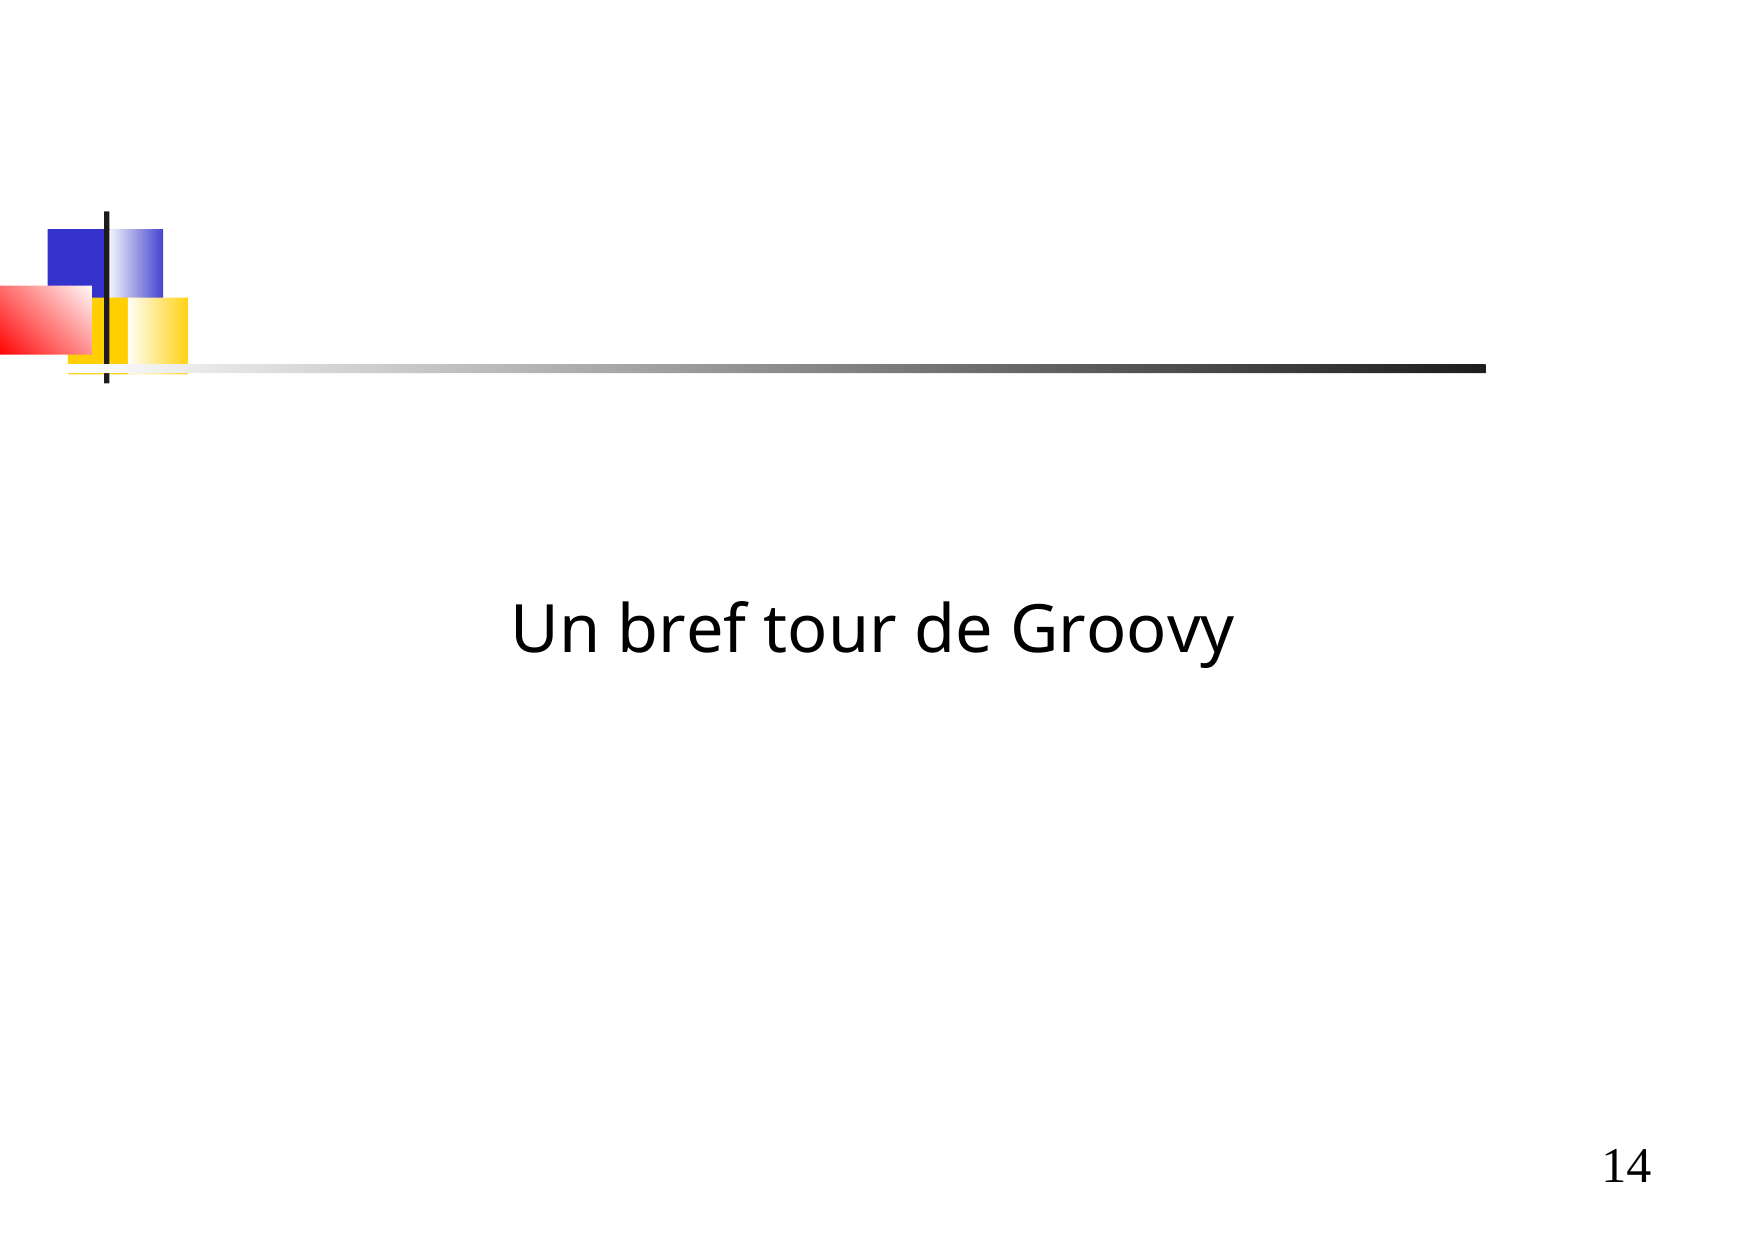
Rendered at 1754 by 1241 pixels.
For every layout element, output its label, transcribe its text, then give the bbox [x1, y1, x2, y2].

subtitle Un bref tour de Groovy [179, 139, 1567, 1119]
